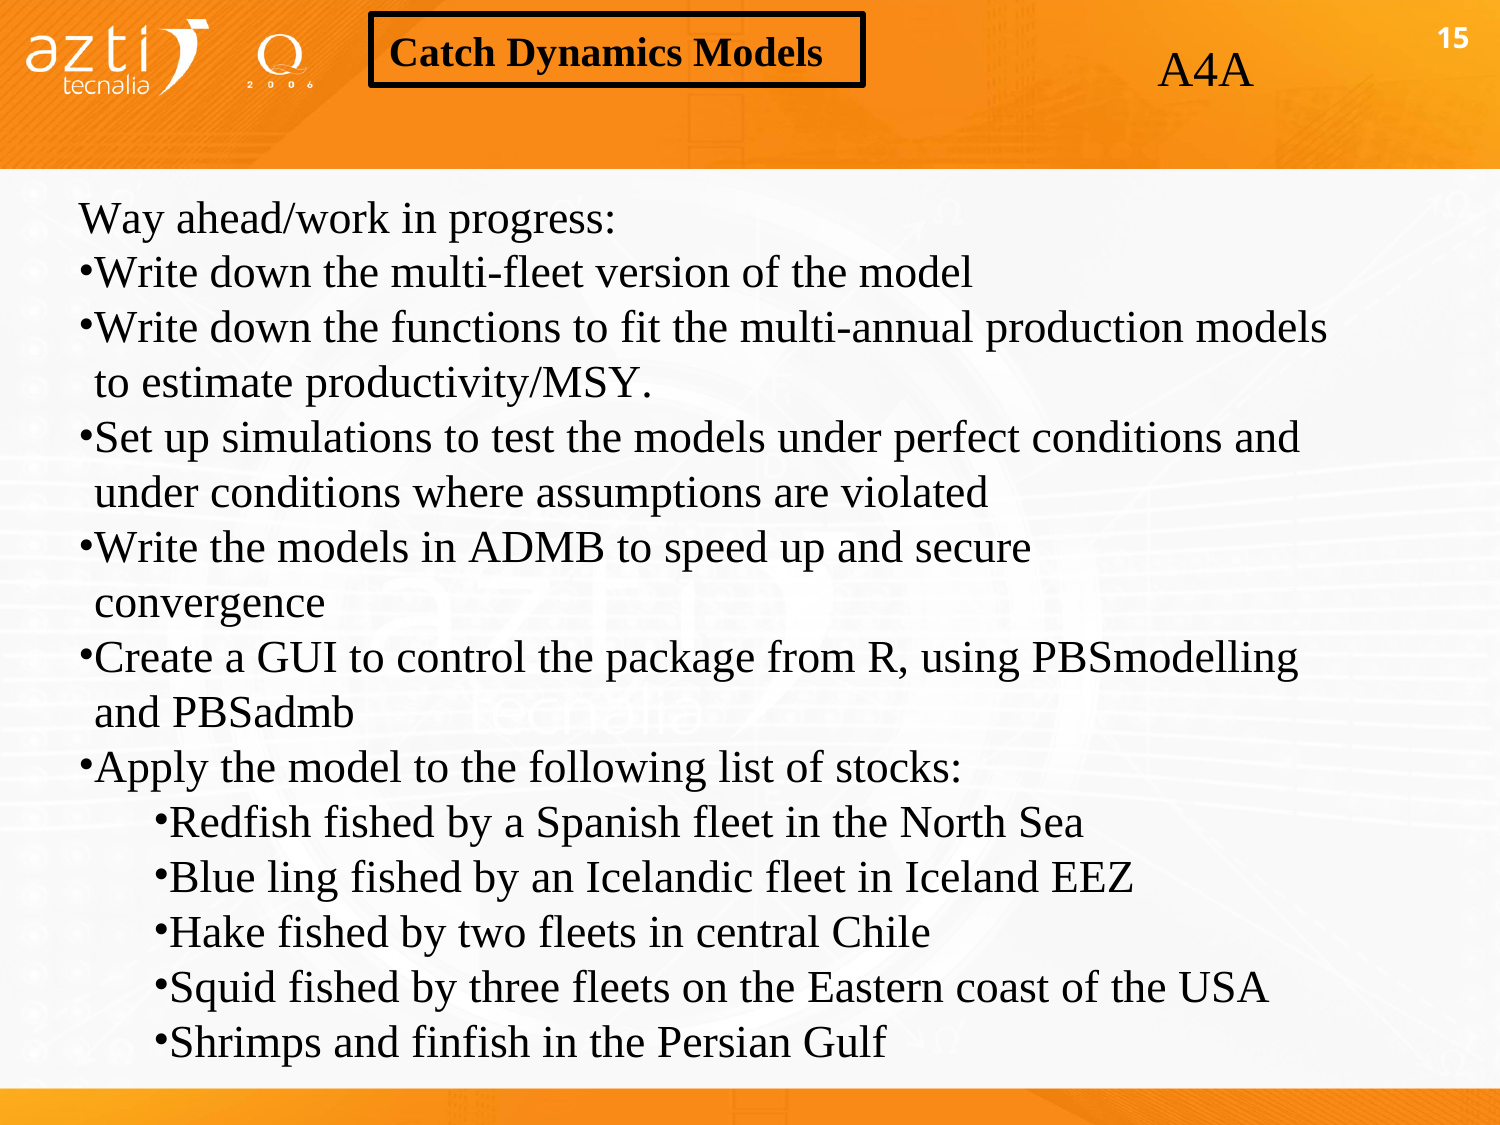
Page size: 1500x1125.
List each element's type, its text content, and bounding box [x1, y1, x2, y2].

picture [0, 0, 1500, 1125]
text_box Way ahead/work in progress: Write down the multi-fleet version of the model Write down the functions to fit the multi-annual production models to estimate productivity/MSY. Set up simulations to test the models under perfect conditions and under conditions where assumptions are violated Write the models in ADMB to speed up and secure convergence Create a GUI to control the package from R, using PBSmodelling and PBSadmb Apply the model to the following list of stocks: Redfish fished by a Spanish fleet in the North Sea Blue ling fished by an Icelandic fleet in Iceland EEZ Hake fished by two fleets in central Chile Squid fished by three fleets on the Eastern coast of the USA Shrimps and finfish in the Persian Gulf [63, 179, 1343, 1075]
text_box Catch Dynamics Models [371, 13, 863, 86]
text_box A4A [1142, 28, 1270, 104]
